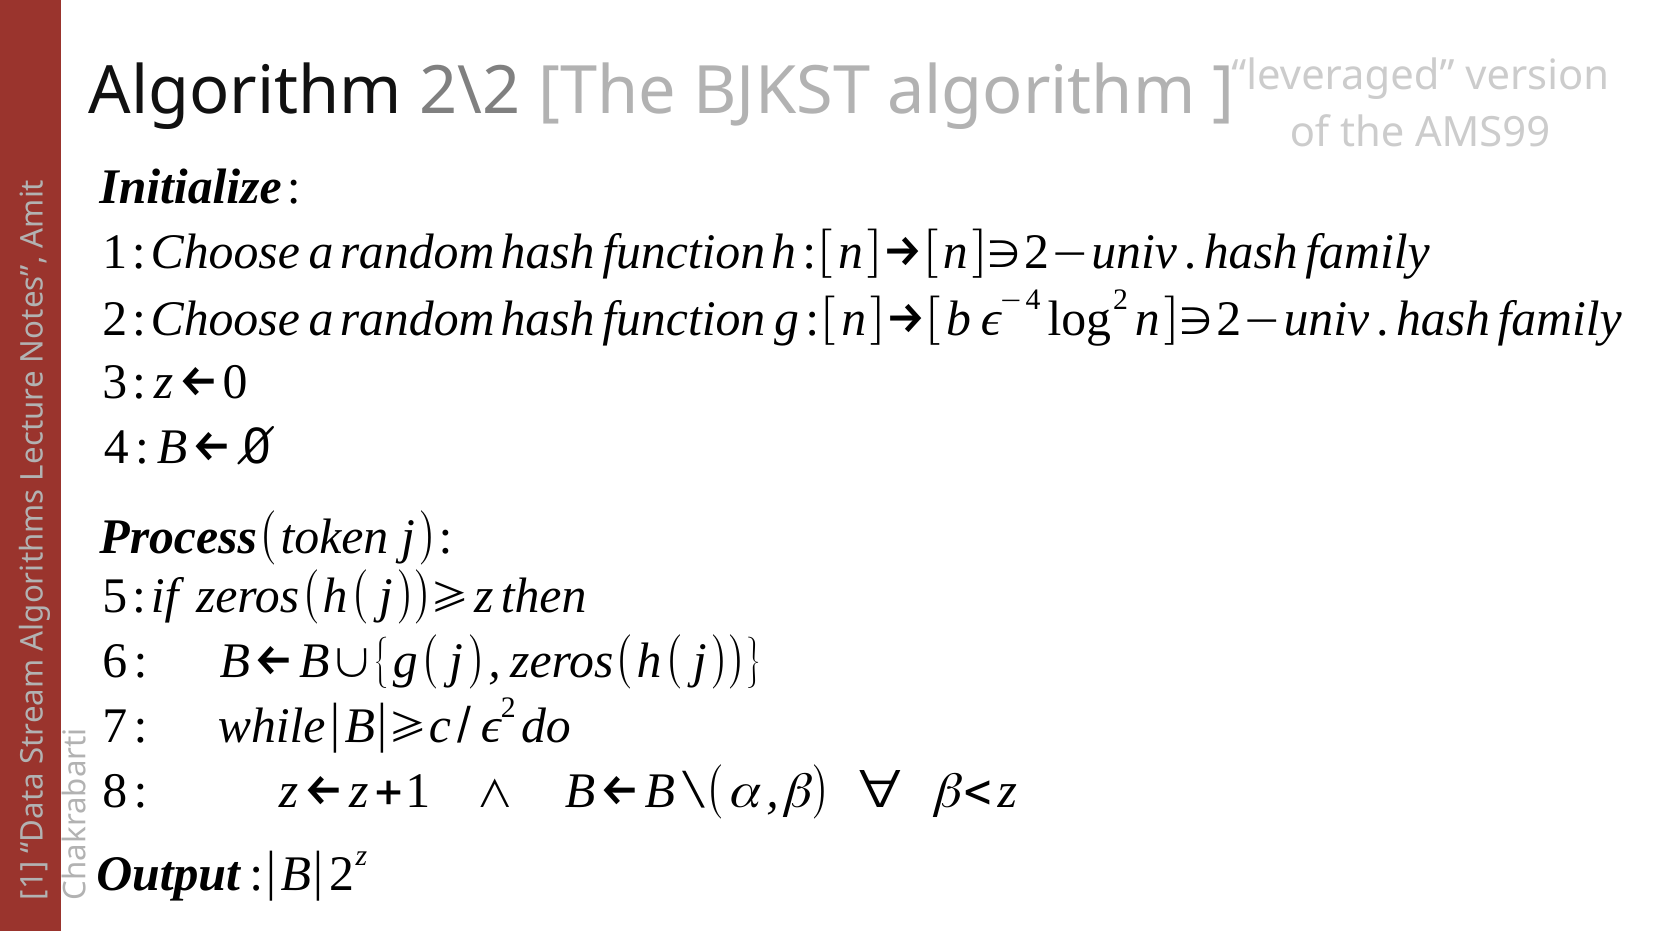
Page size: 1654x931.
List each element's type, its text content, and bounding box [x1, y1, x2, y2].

chart [96, 354, 255, 410]
chart [96, 761, 1026, 822]
chart [90, 507, 593, 627]
subtitle “leveraged” version of the AMS99 [1217, 45, 1623, 140]
chart [90, 838, 375, 904]
chart [95, 224, 1439, 281]
chart [96, 283, 1631, 348]
chart [96, 631, 771, 756]
title Algorithm 2\2 [The BJKST algorithm ] [88, 42, 1621, 133]
chart [96, 419, 285, 475]
chart [90, 159, 308, 215]
text_box [0, 0, 61, 931]
text_box [1] “Data Stream Algorithms Lecture Notes”, Amit Chakrabarti [9, 15, 80, 901]
